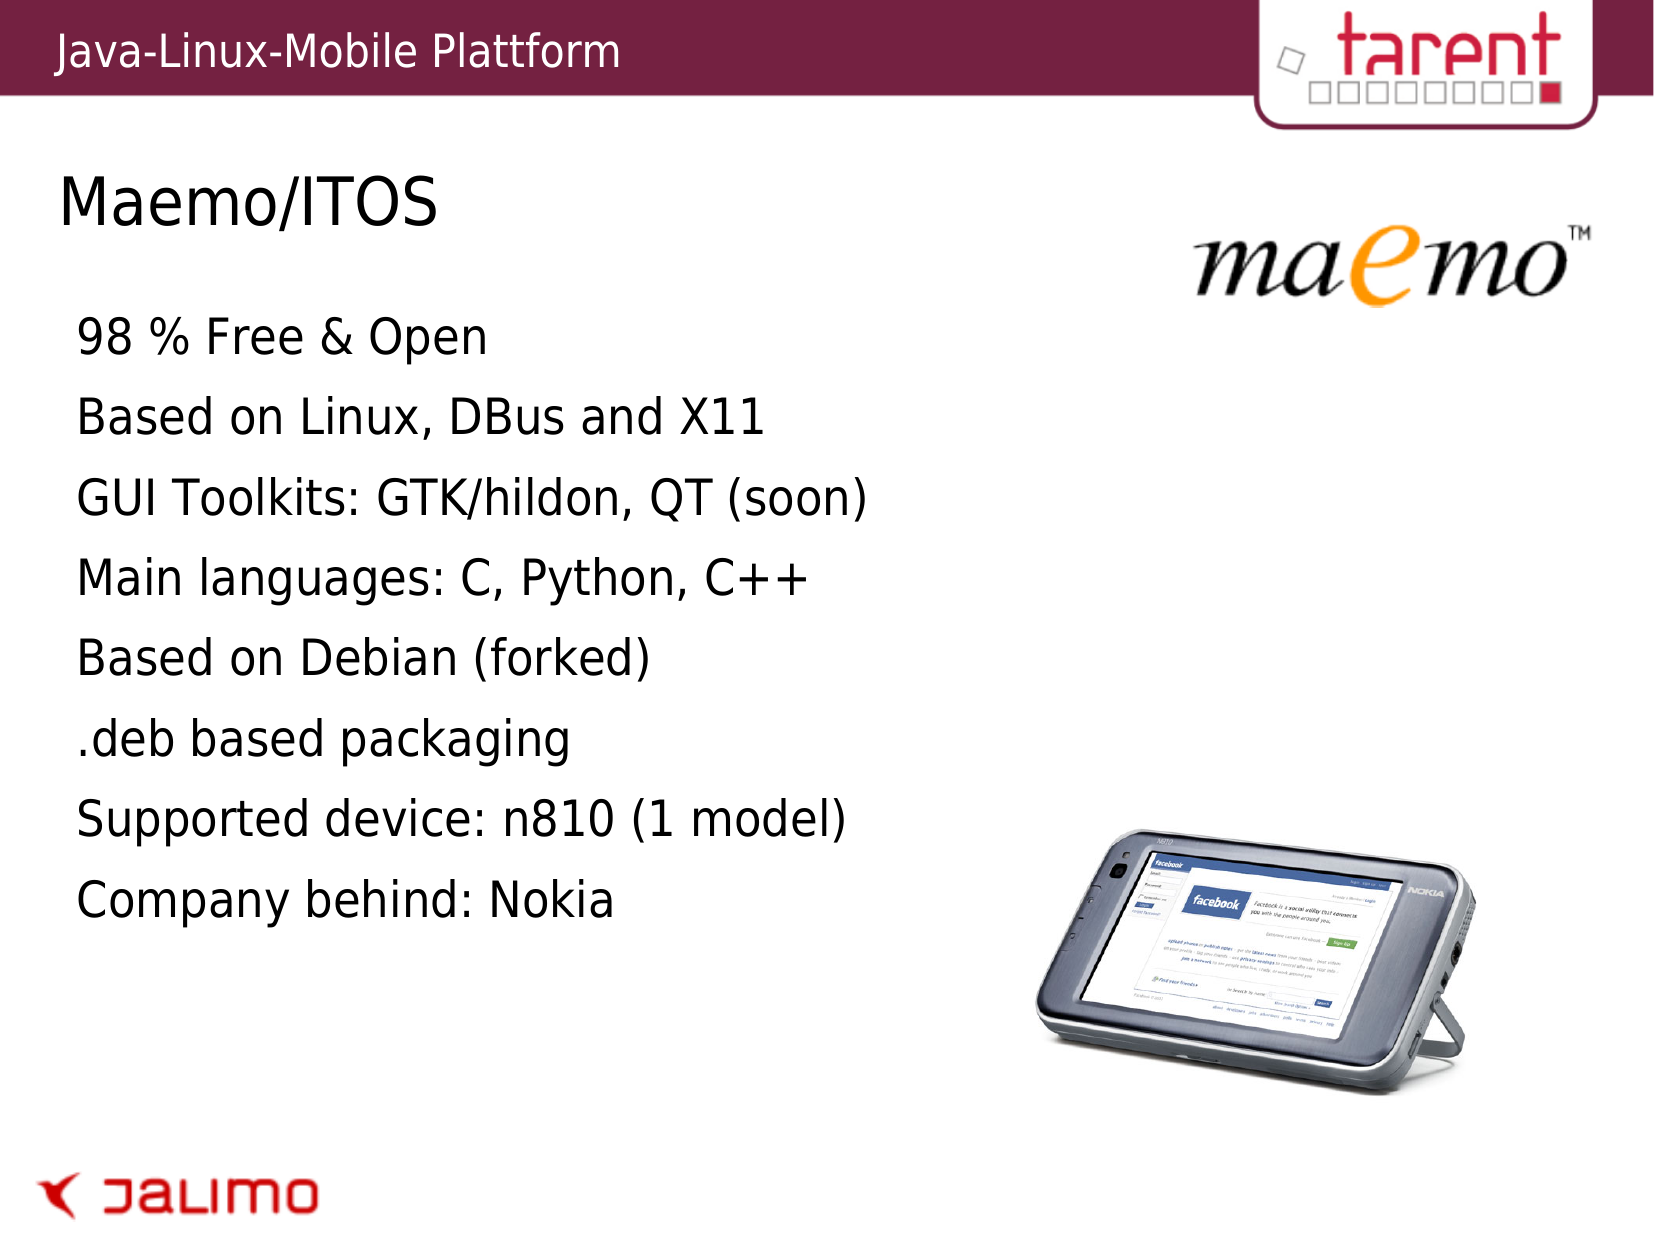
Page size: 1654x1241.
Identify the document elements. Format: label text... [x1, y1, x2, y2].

picture [1191, 223, 1597, 308]
picture [32, 1171, 324, 1222]
title Maemo/ITOS [59, 162, 1625, 241]
picture [0, 0, 1654, 146]
list 98 % Free & Open Based on Linux, DBus and X11 GUI Toolkits: GTK/hildon, QT (soon) Main languages: C, Python, C++ Based on Debian (forked) .deb based packaging Supported device: n810 (1 model) Company behind: Nokia [59, 307, 1606, 929]
picture [1000, 795, 1509, 1135]
